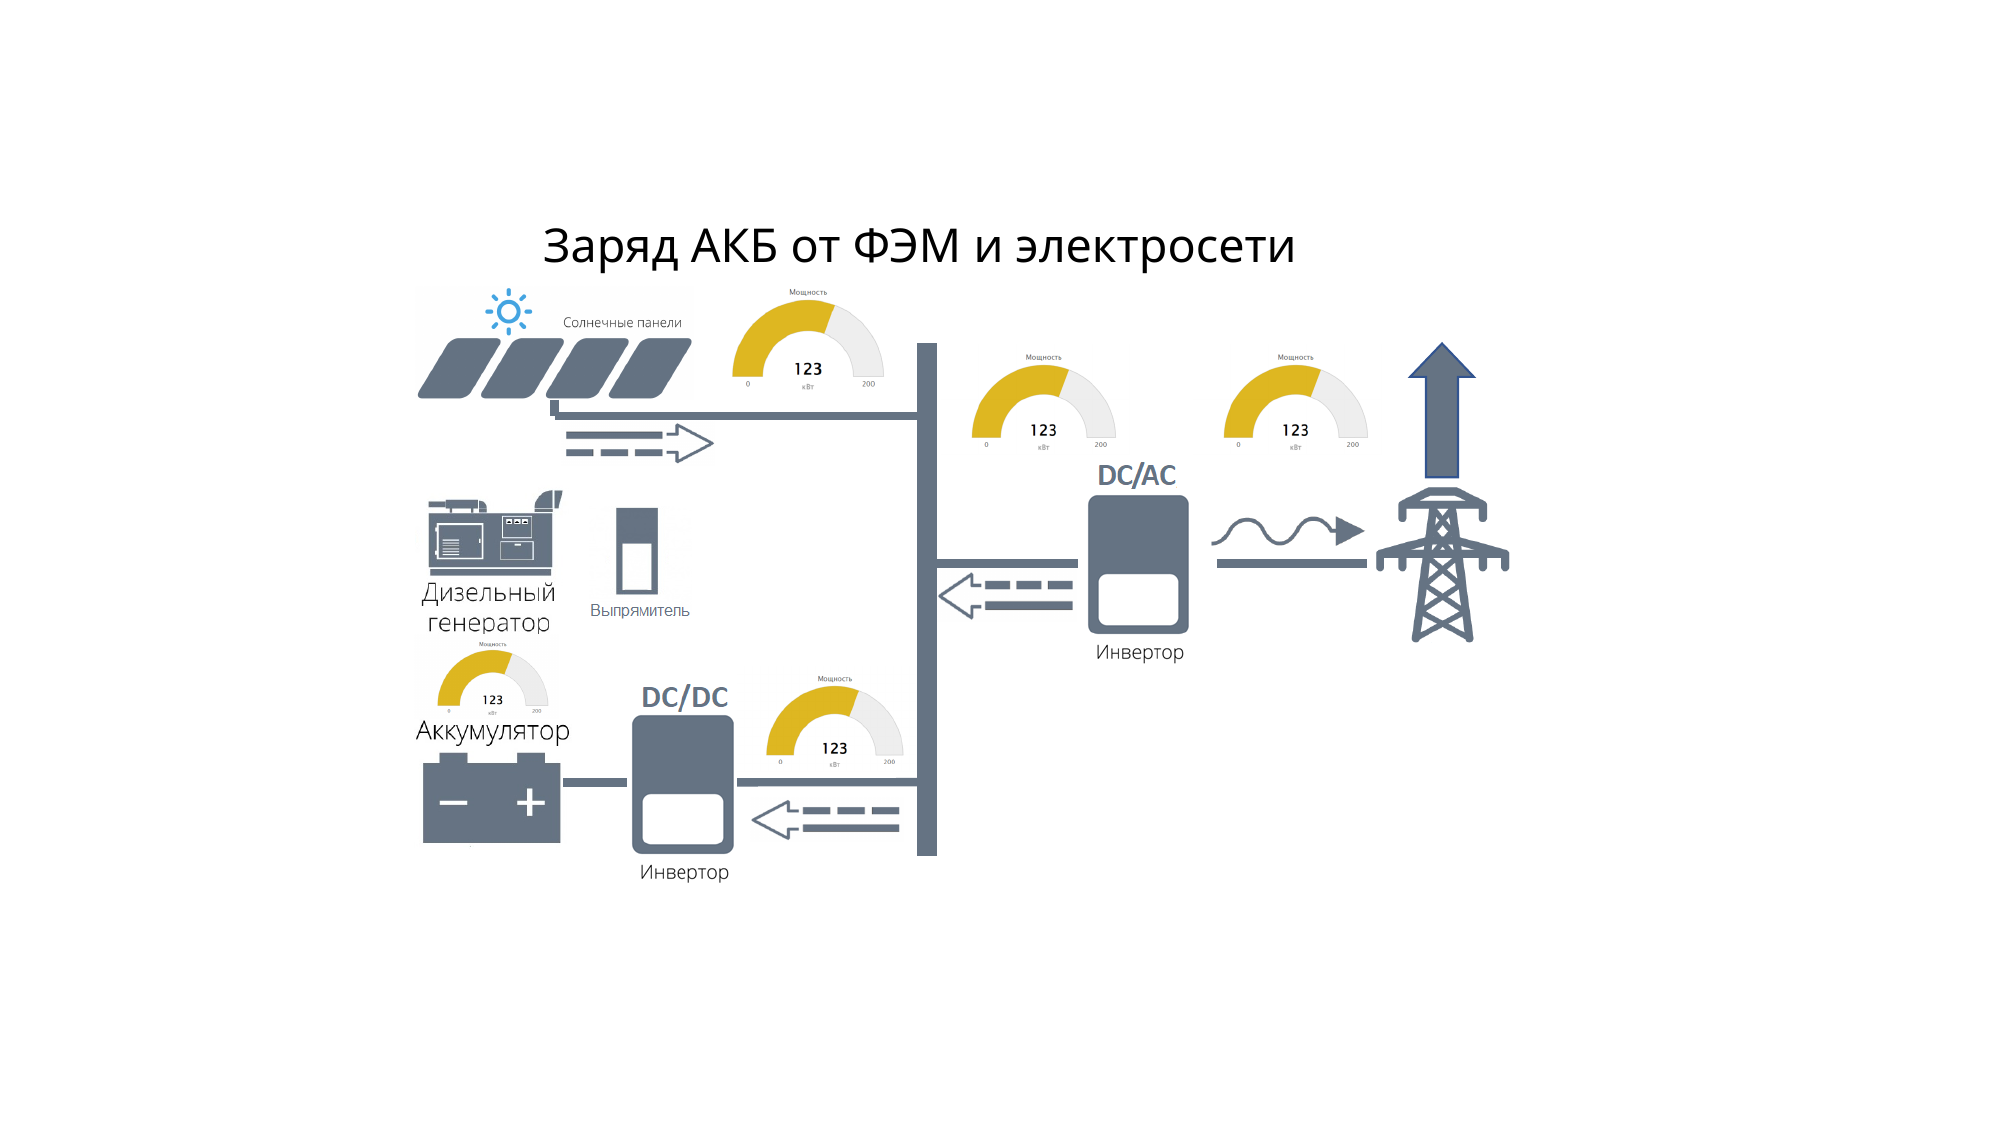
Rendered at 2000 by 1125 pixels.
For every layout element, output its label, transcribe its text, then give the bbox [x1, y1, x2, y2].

picture [1193, 344, 1382, 455]
title Заряд АКБ от ФЭМ и электросети [379, 214, 1474, 265]
picture [750, 797, 904, 842]
text_box [1410, 343, 1474, 478]
picture [1078, 460, 1515, 667]
picture [415, 286, 694, 400]
picture [393, 485, 589, 852]
picture [700, 278, 899, 395]
picture [589, 506, 692, 619]
picture [561, 421, 715, 466]
picture [941, 344, 1130, 455]
picture [626, 666, 917, 883]
picture [937, 569, 1077, 622]
